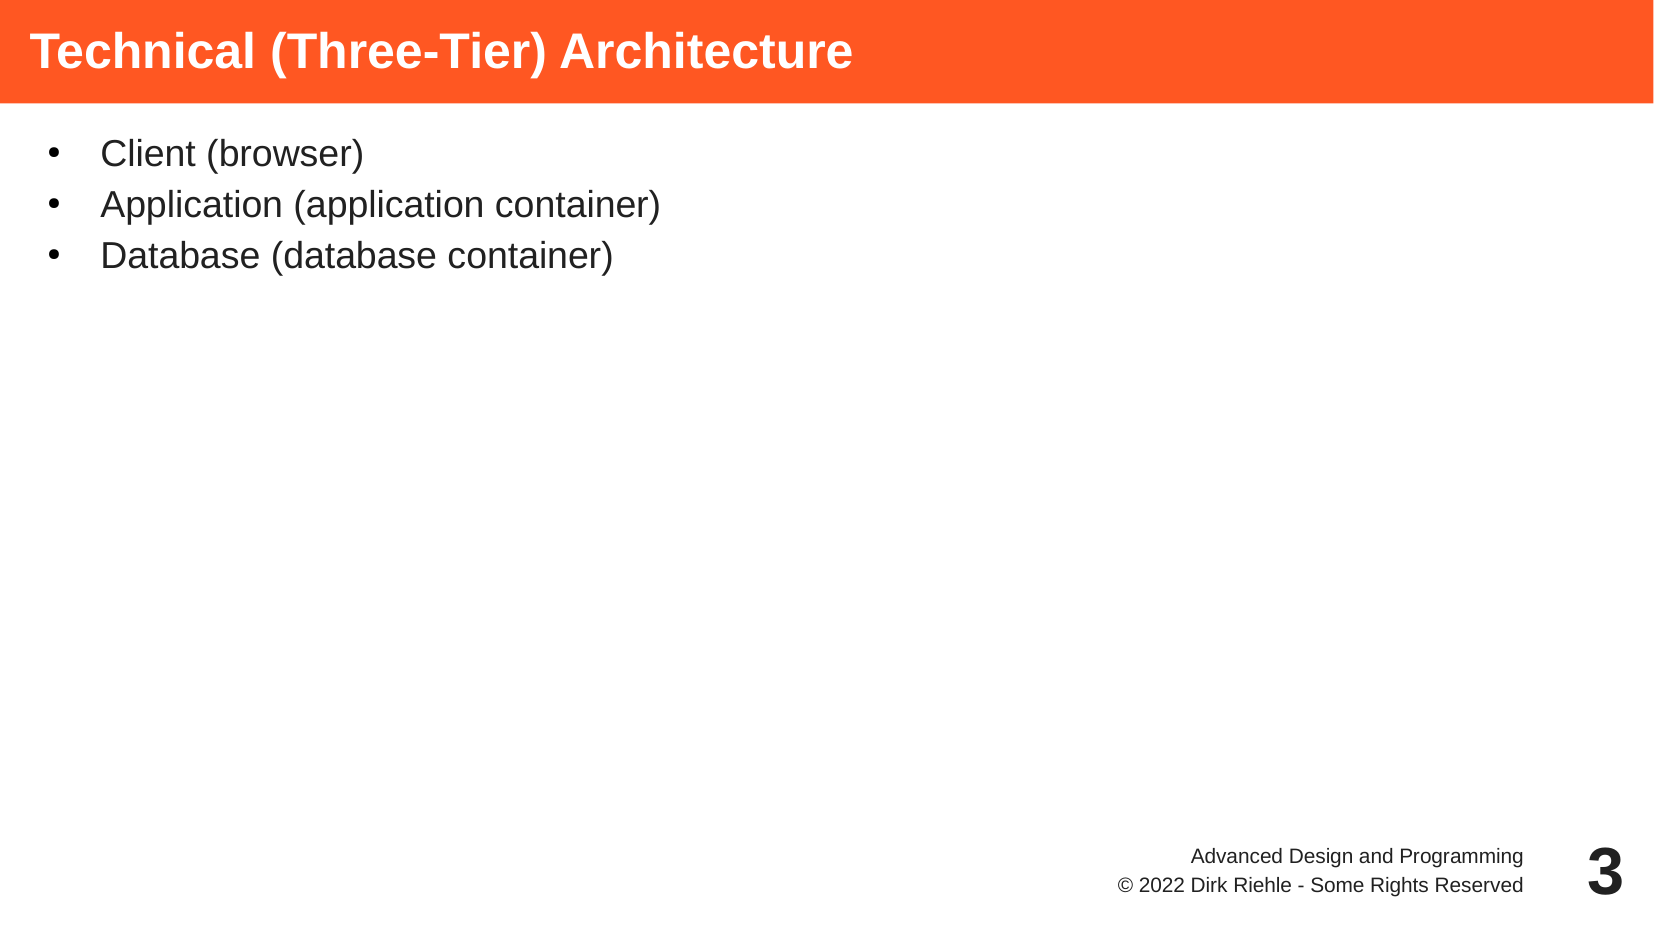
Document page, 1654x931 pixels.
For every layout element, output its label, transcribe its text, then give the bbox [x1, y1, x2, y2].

list Client (browser) Application (application container) Database (database container) [29, 132, 1625, 813]
title Technical (Three-Tier) Architecture [0, 0, 1654, 104]
